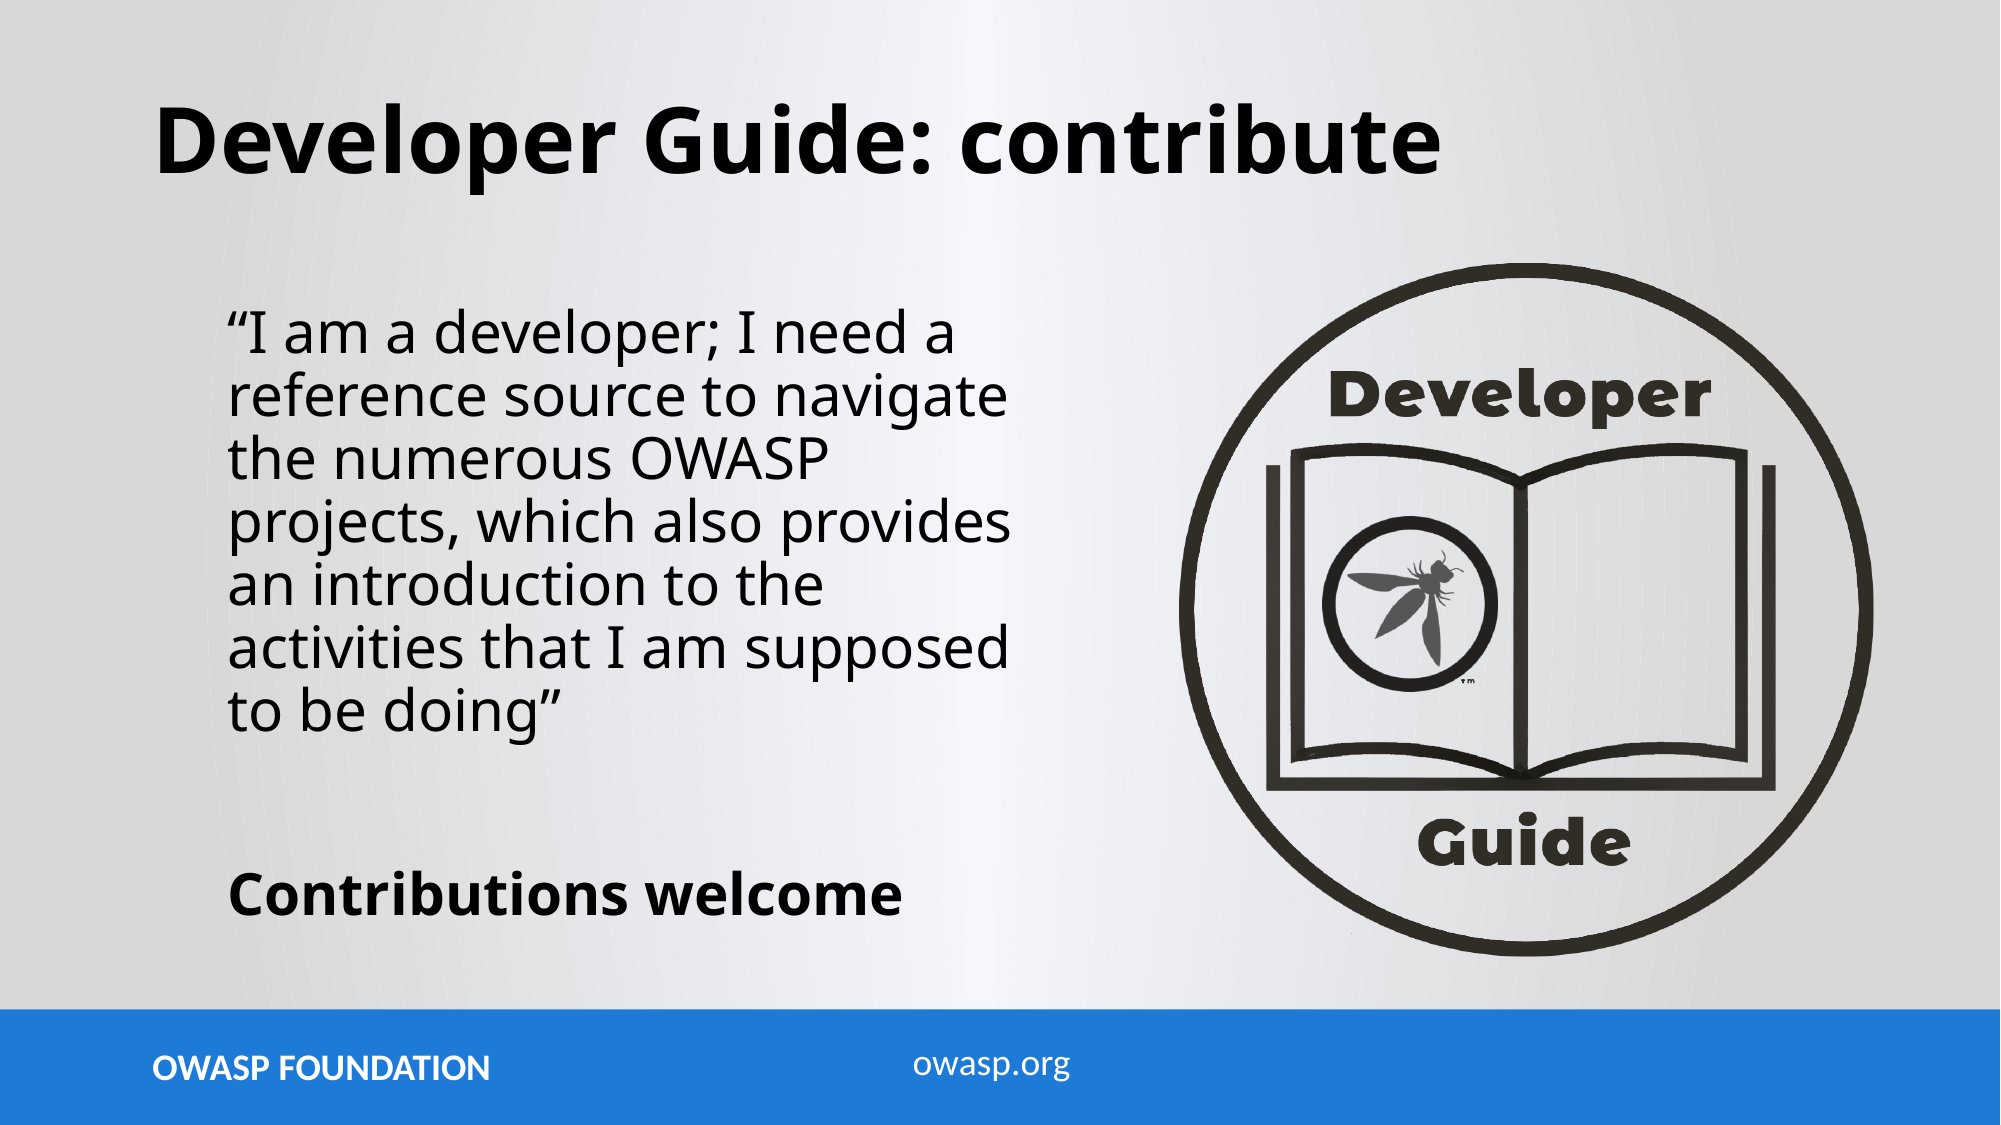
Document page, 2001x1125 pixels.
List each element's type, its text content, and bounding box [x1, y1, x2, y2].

list “I am a developer; I need a reference source to navigate the numerous OWASP projects, which also provides an introduction to the activities that I am supposed to be doing” Contributions welcome [137, 295, 1088, 1010]
title Developer Guide: contribute [137, 35, 1863, 253]
picture [1162, 255, 1883, 976]
